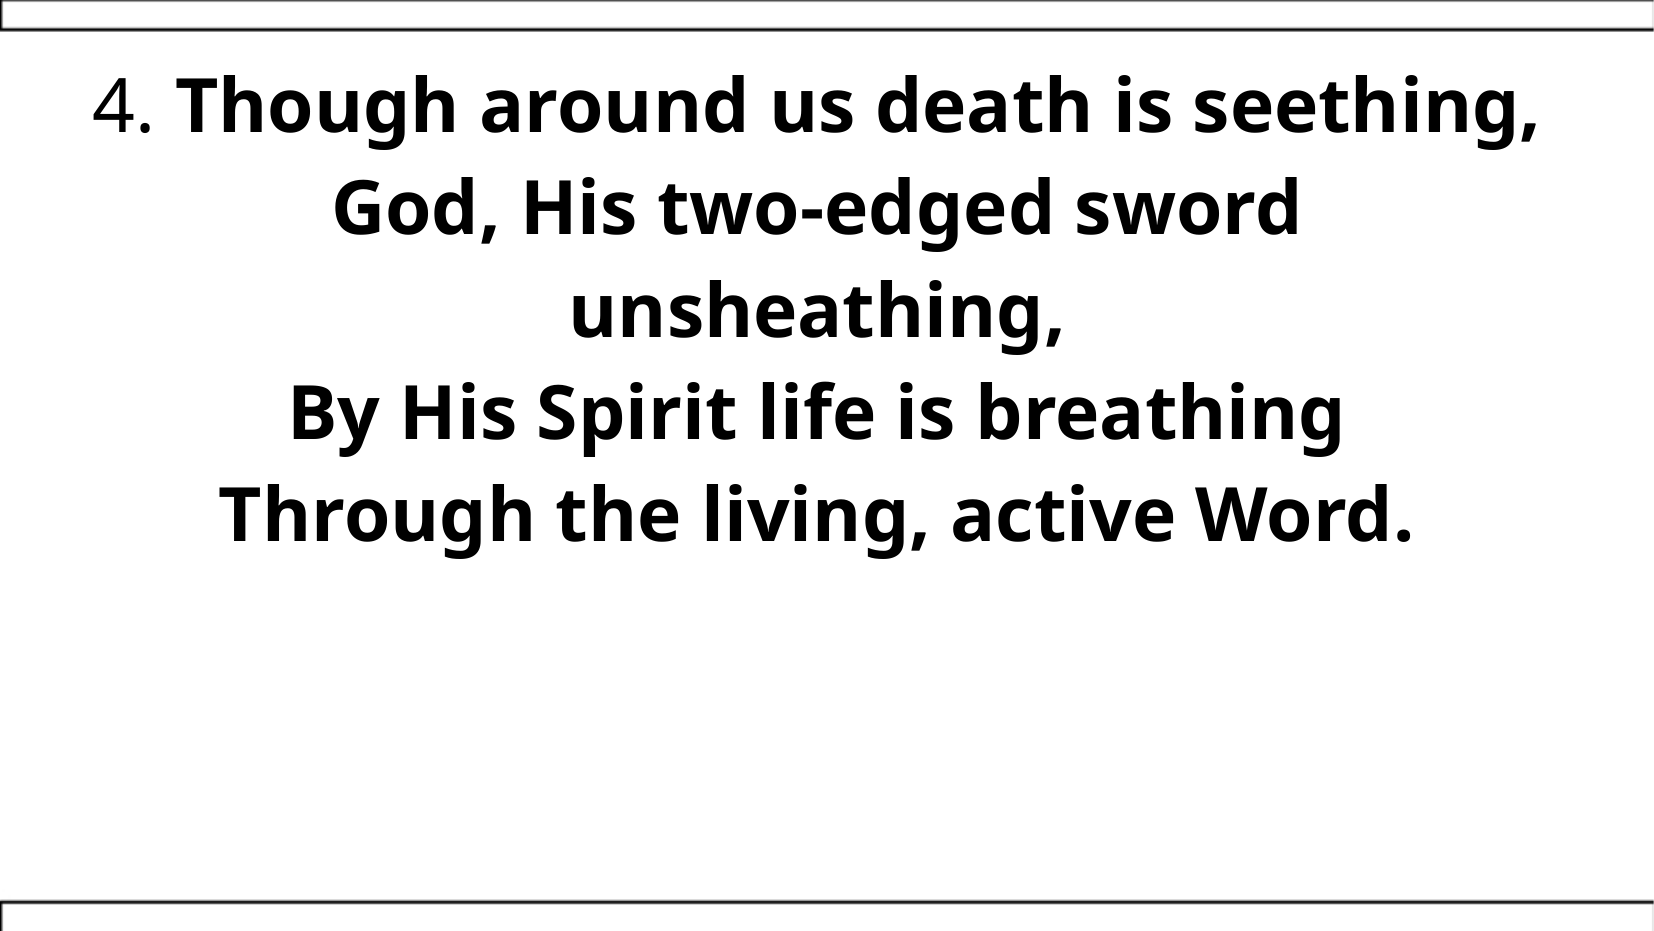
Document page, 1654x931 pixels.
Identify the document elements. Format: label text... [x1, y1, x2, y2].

picture [0, 0, 1654, 931]
text_box 4. Though around us death is seething, God, His two-edged sword unsheathing, By His Spirit life is breathing Through the living, active Word. [75, 45, 1561, 460]
